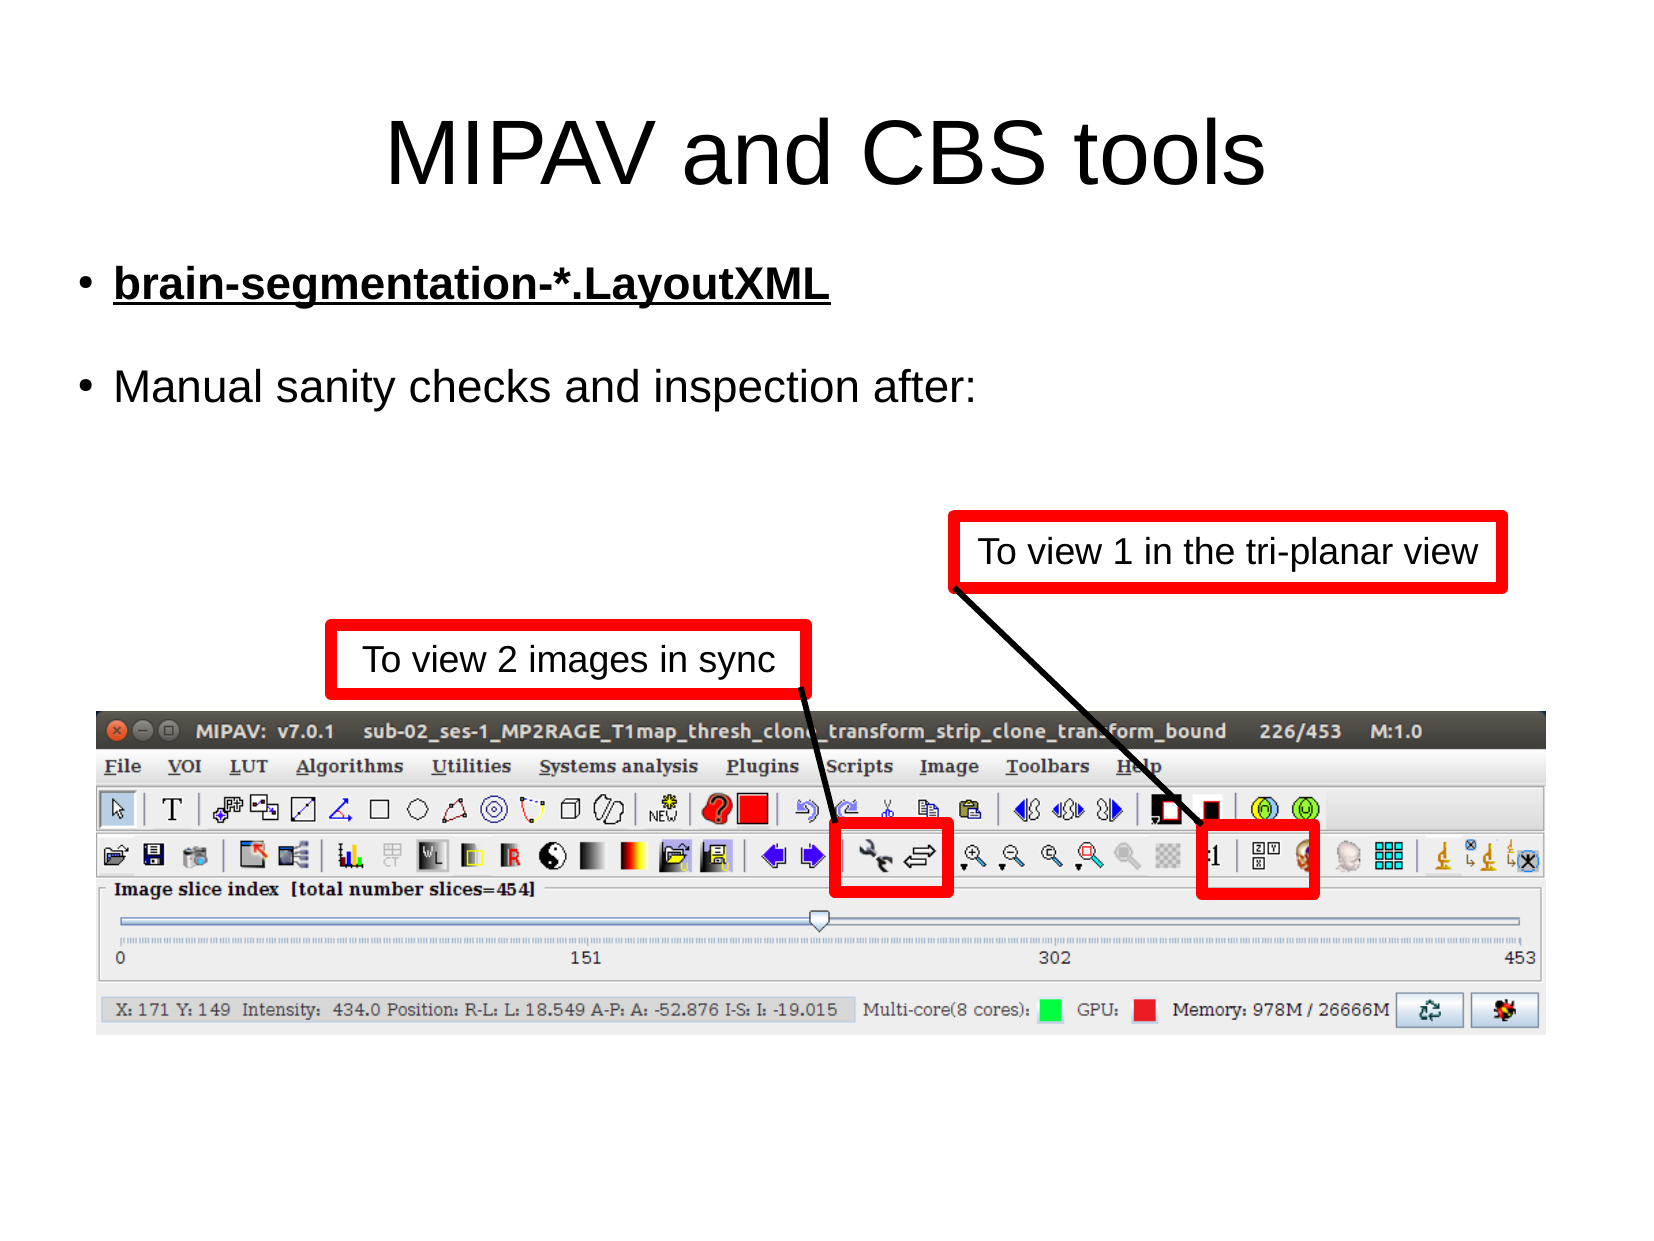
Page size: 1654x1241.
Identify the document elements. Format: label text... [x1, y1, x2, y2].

picture [1208, 831, 1309, 888]
picture [841, 829, 942, 886]
picture [96, 711, 1546, 1035]
text_box To view 1 in the tri-planar view [954, 515, 1503, 588]
title MIPAV and CBS tools [82, 49, 1571, 155]
text_box brain-segmentation-*.LayoutXML Manual sanity checks and inspection after: [77, 155, 1571, 566]
text_box To view 2 images in sync [331, 625, 807, 694]
